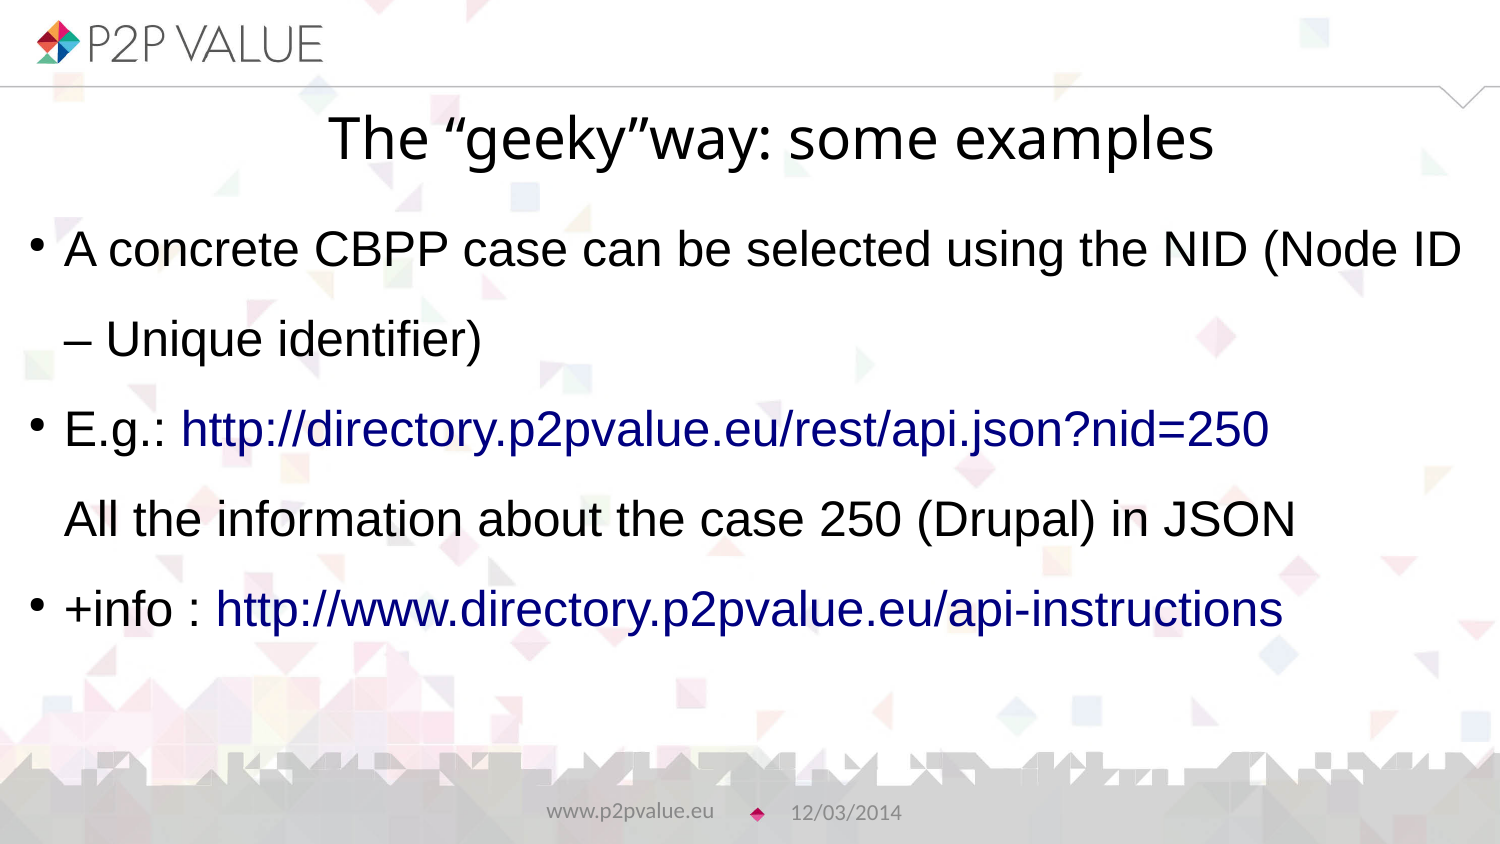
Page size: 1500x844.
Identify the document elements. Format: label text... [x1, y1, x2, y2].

title The “geeky”way: some examples [105, 92, 1441, 180]
subtitle A concrete CBPP case can be selected using the NID (Node ID – Unique identifier) E.g.: http://directory.p2pvalue.eu/rest/api.json?nid=250 All the information about the case 250 (Drupal) in JSON +info : http://www.directory.p2pvalue.eu/api-instructions [15, 180, 1496, 736]
text_box www.p2pvalue.eu [540, 789, 759, 829]
slide_number 12/03/2014 [777, 788, 1470, 834]
picture [0, 0, 1500, 844]
